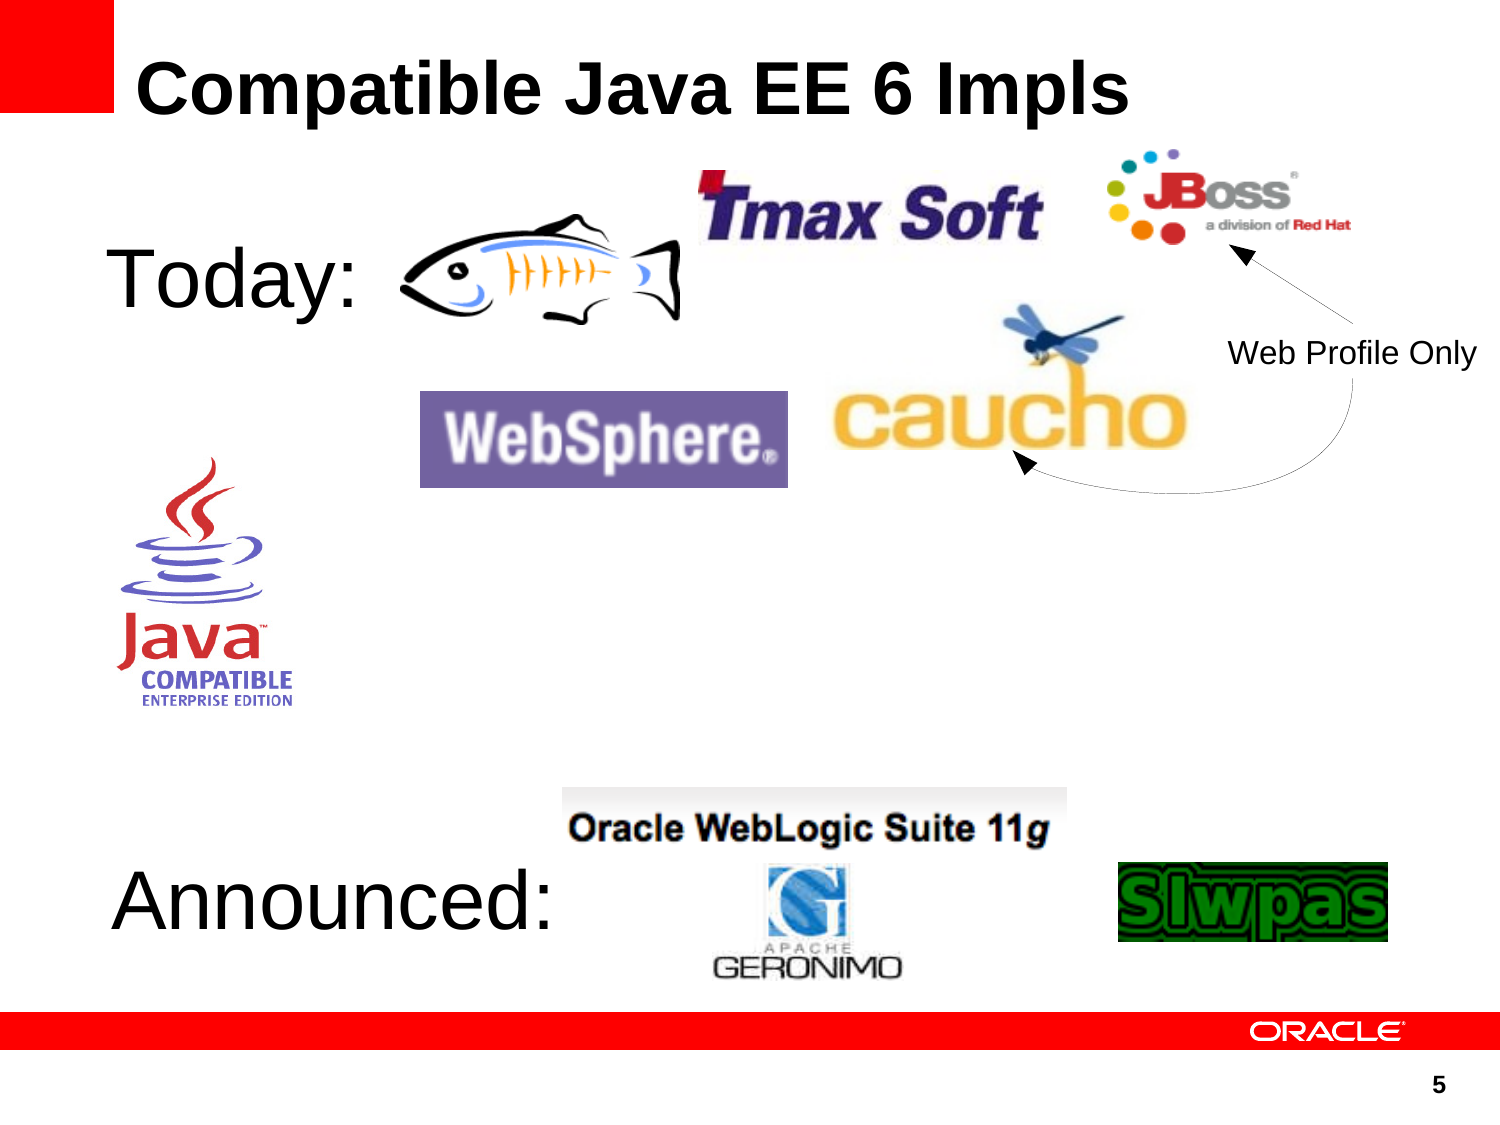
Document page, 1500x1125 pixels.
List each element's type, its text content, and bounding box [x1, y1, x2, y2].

picture [400, 214, 680, 325]
picture [102, 449, 301, 714]
text_box Today: [90, 217, 375, 332]
picture [1118, 862, 1388, 942]
picture [698, 170, 1051, 263]
picture [1107, 149, 1351, 245]
picture [0, 1012, 1500, 1050]
picture [562, 787, 1067, 981]
title Compatible Java EE 6 Impls [121, 31, 1500, 145]
text_box Announced: [96, 838, 571, 964]
picture [0, 0, 114, 113]
text_box Web Profile Only [1212, 323, 1493, 379]
picture [420, 391, 788, 488]
picture [825, 298, 1201, 451]
